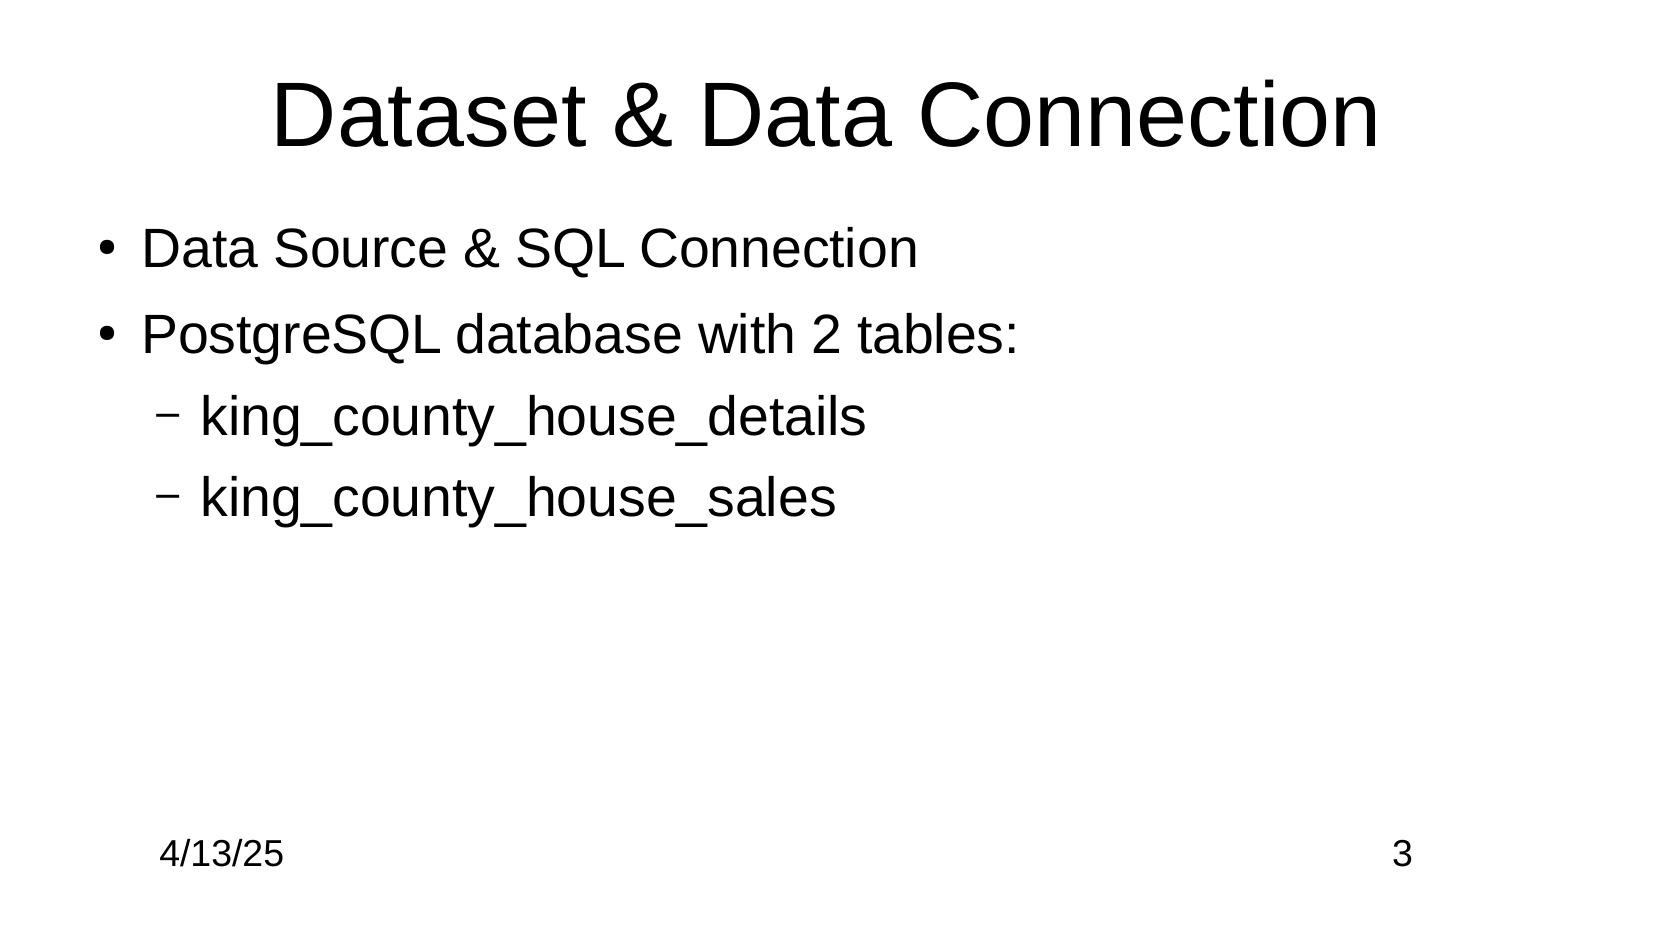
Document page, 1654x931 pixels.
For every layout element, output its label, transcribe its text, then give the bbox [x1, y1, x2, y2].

list Data Source & SQL Connection PostgreSQL database with 2 tables: king_county_house_details king_county_house_sales [82, 217, 1571, 758]
title Dataset & Data Connection [82, 37, 1571, 193]
